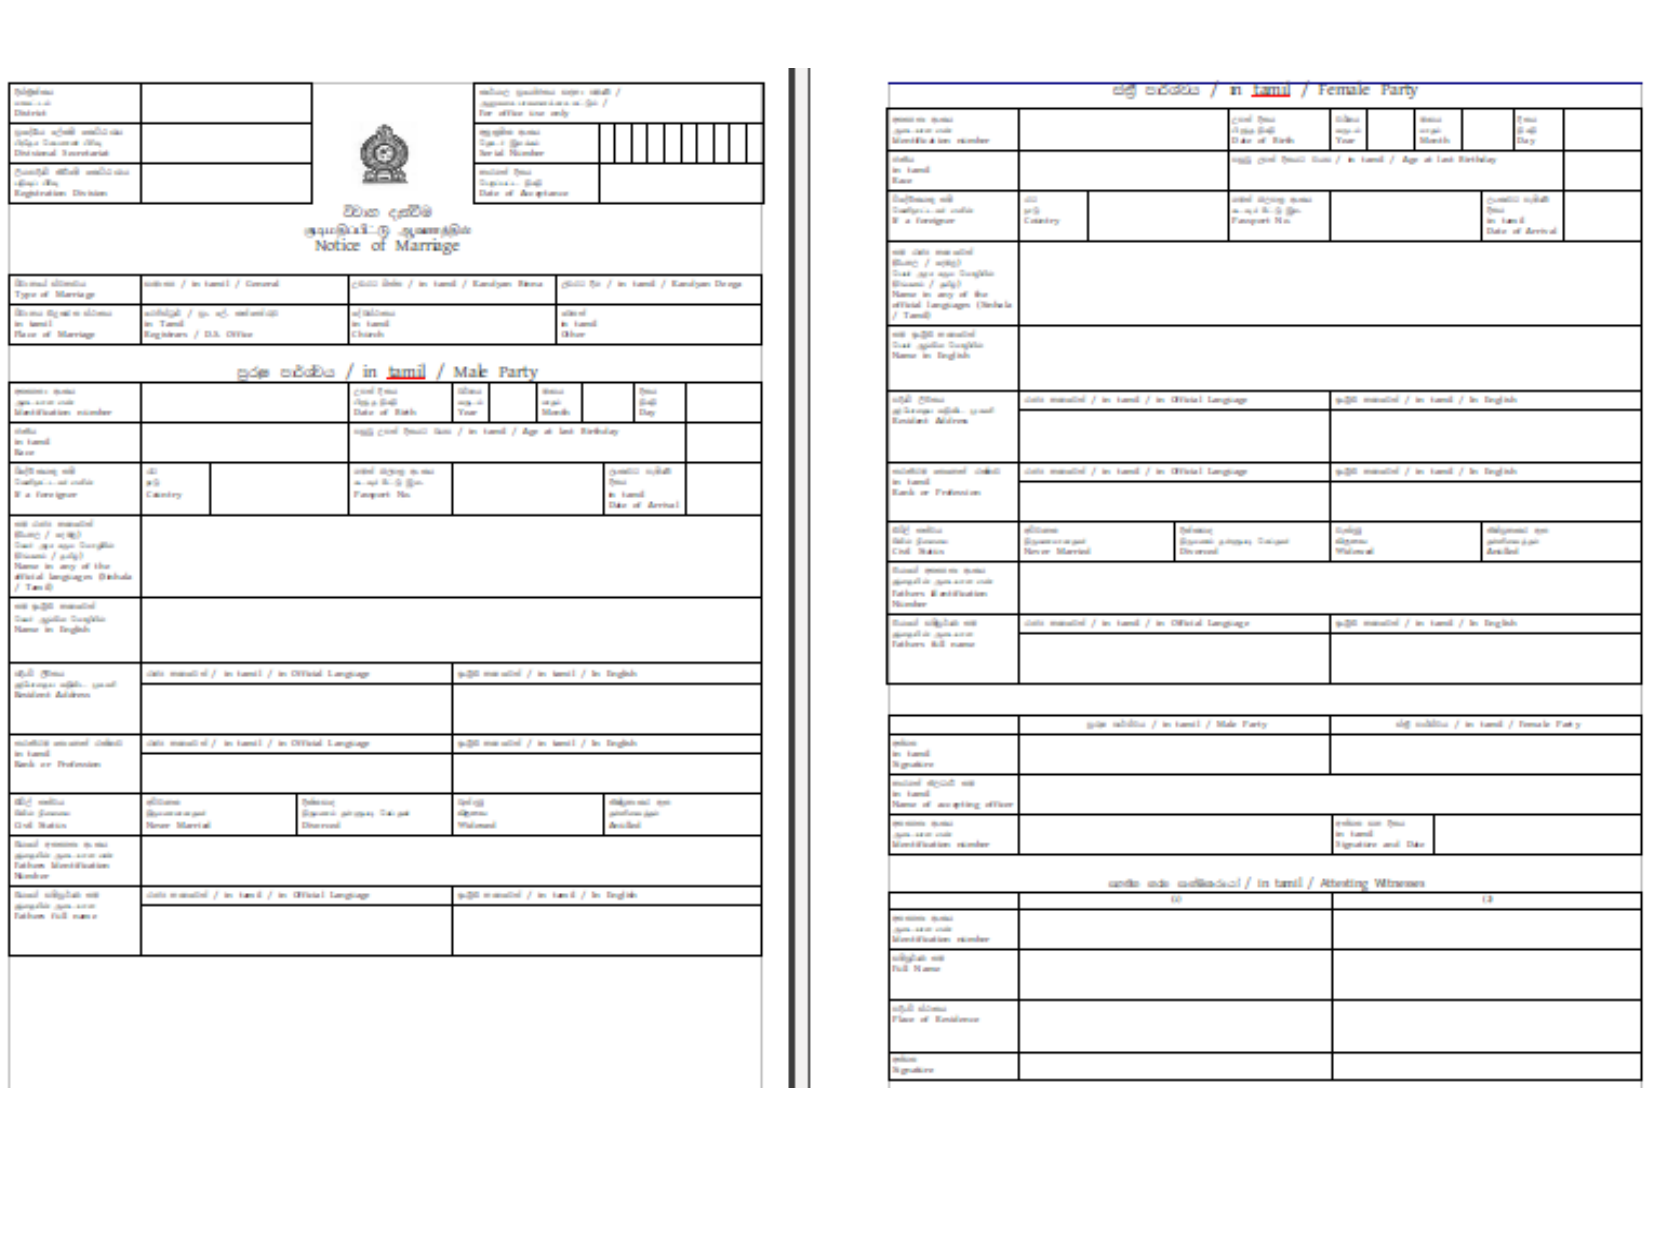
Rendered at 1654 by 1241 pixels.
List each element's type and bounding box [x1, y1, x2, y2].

picture [0, 68, 1654, 1088]
